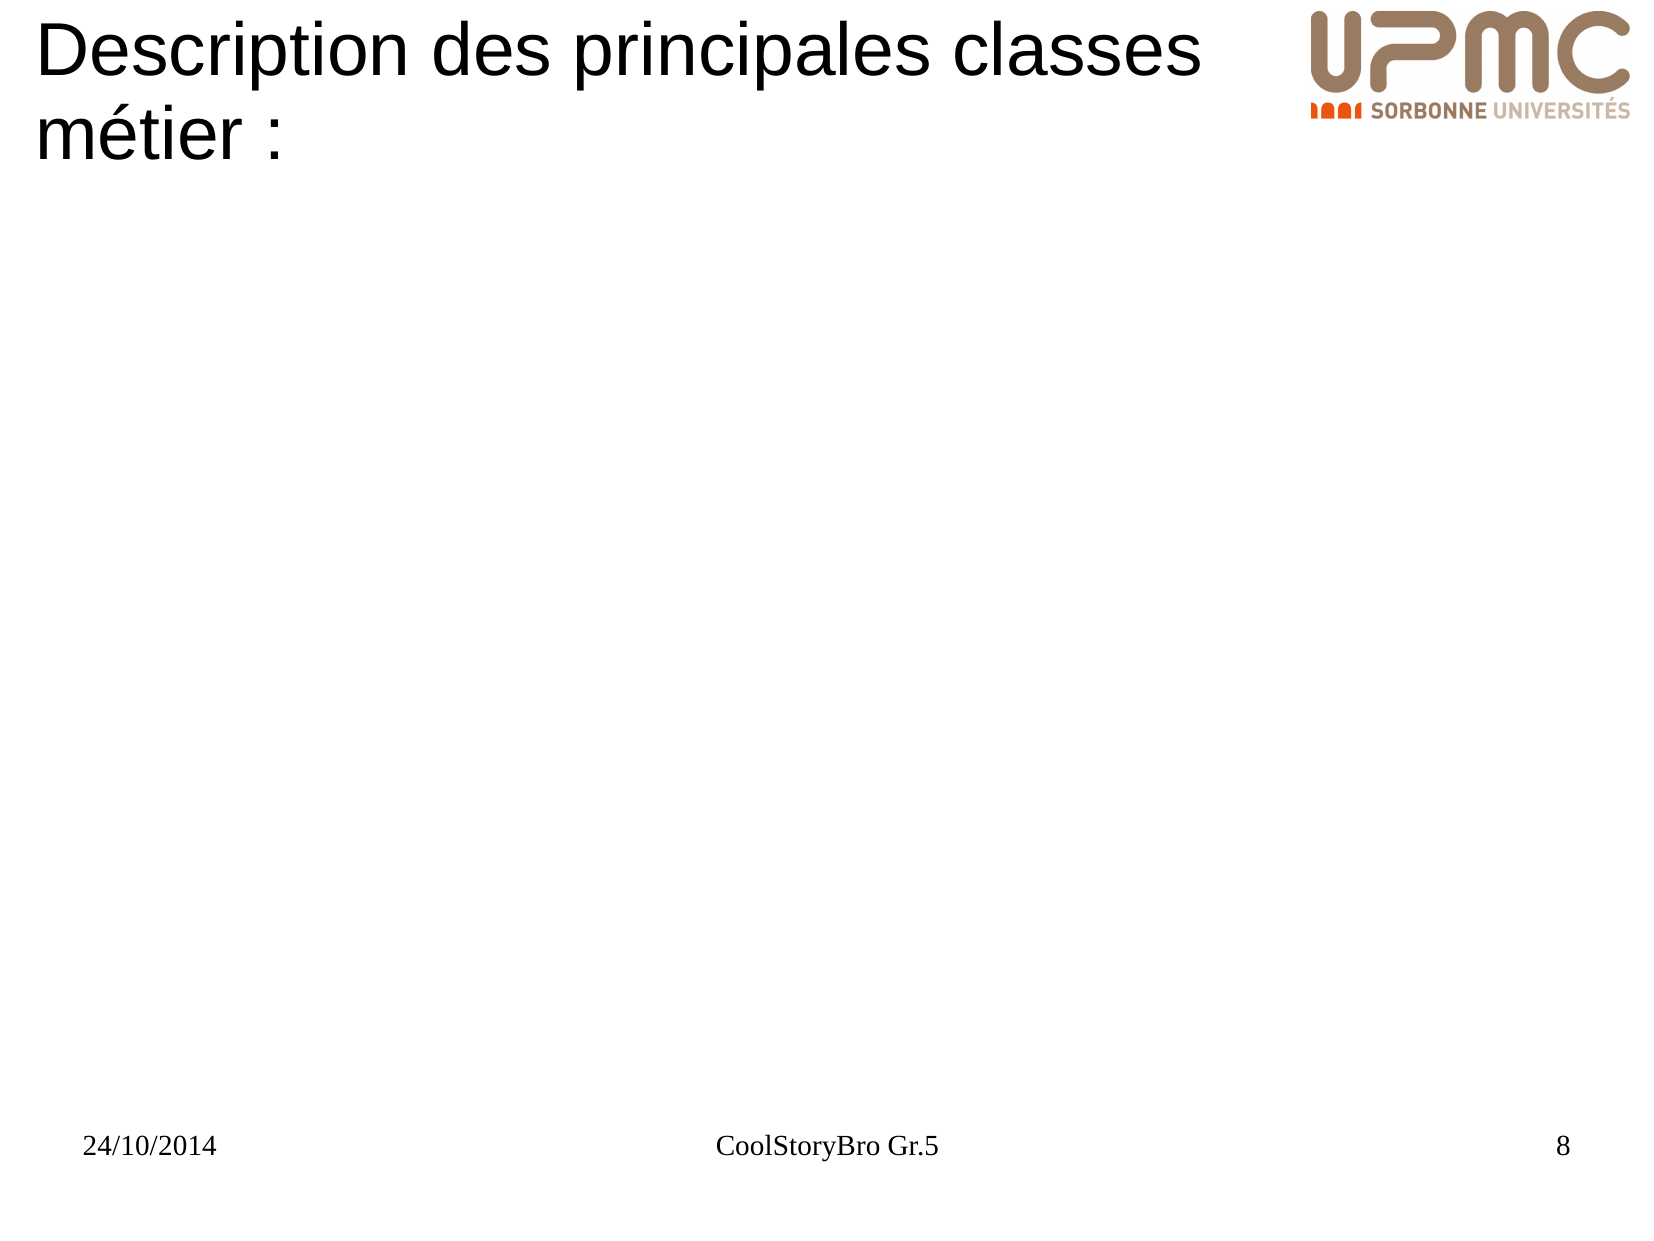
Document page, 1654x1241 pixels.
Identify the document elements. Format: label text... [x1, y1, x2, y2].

picture [1311, 11, 1630, 120]
title Description des principales classes métier : [35, 7, 1241, 176]
